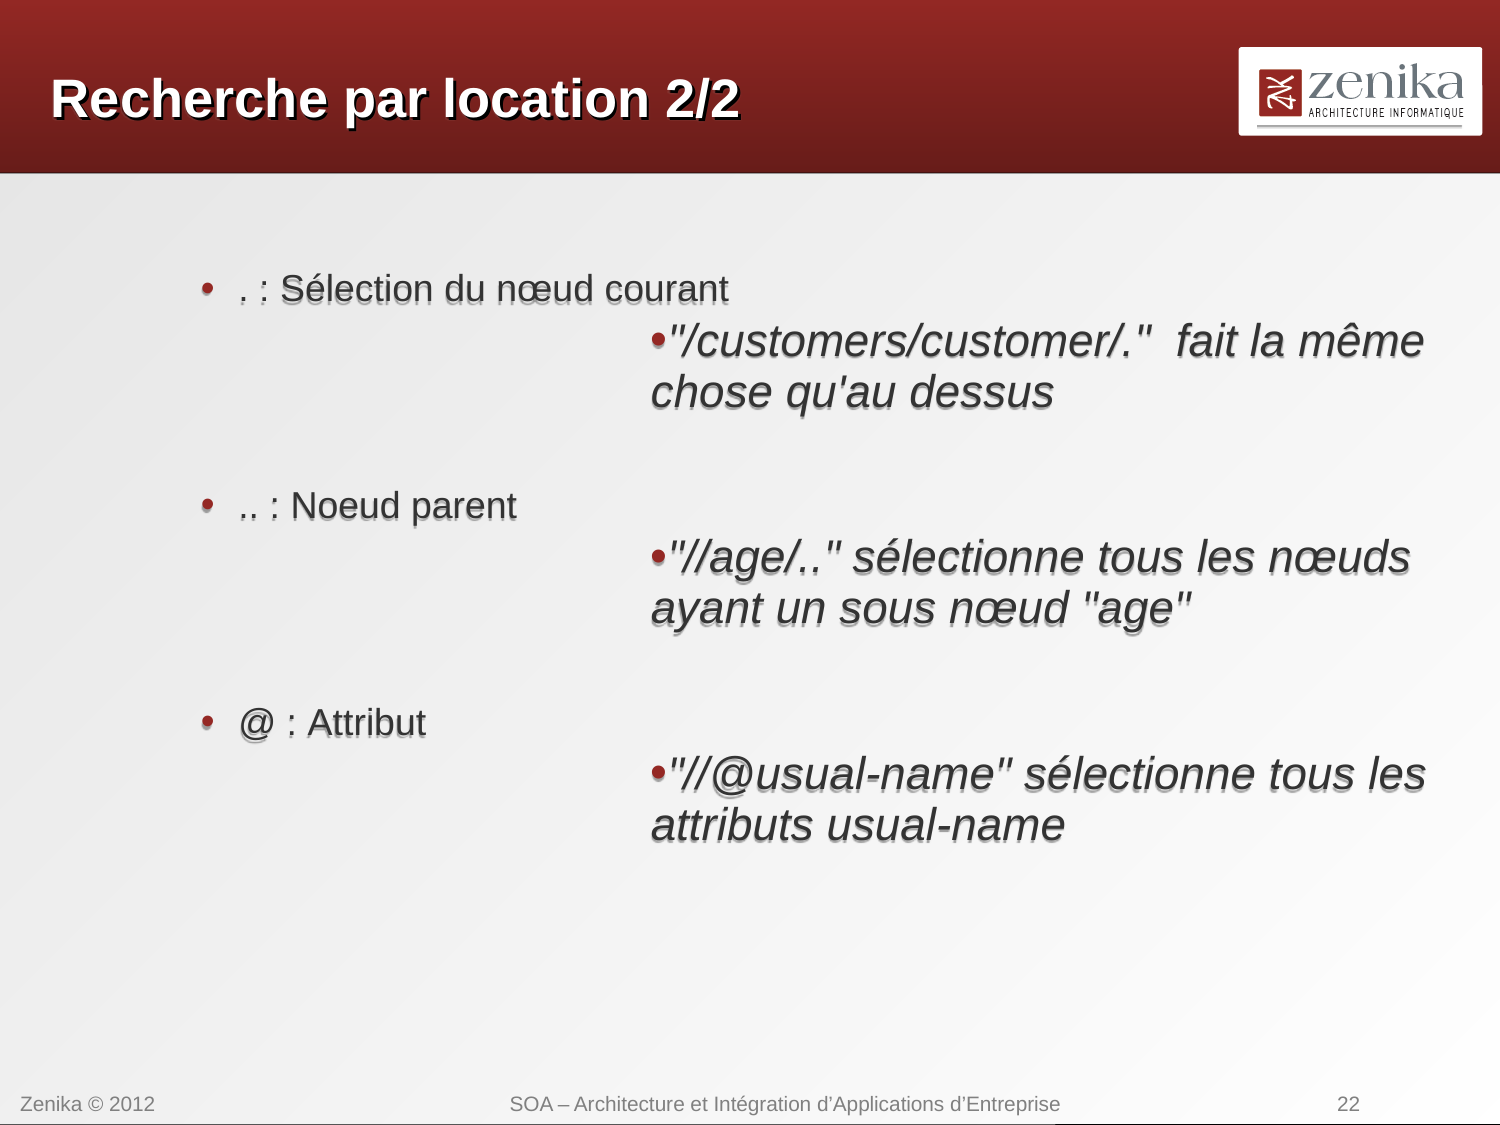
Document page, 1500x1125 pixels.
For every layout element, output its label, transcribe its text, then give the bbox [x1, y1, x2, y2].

title Recherche par location 2/2 [50, 15, 1206, 180]
list . : Sélection du nœud courant "/customers/customer/." fait la même chose qu'au dessus .. : Noeud parent "//age/.." sélectionne tous les nœuds ayant un sous nœud "age" @ : Attribut "//@usual-name" sélectionne tous les attributs usual-name [50, 208, 1435, 1038]
